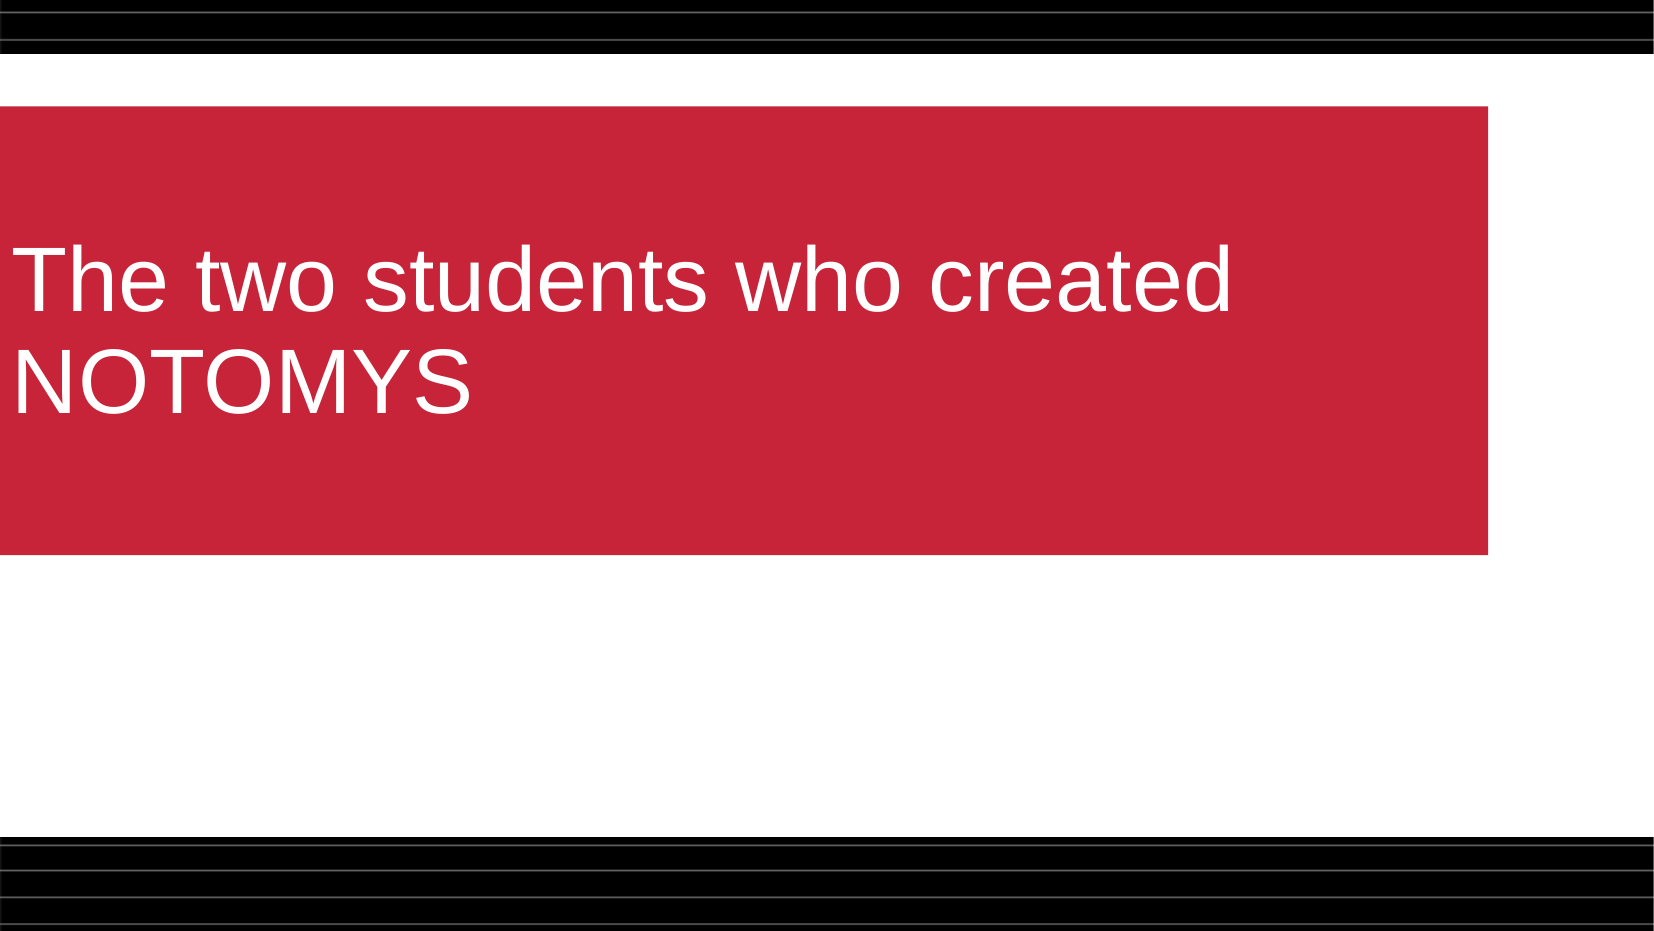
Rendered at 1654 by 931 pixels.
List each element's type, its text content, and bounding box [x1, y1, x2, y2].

picture [0, 837, 1654, 931]
picture [0, 0, 1654, 54]
title The two students who created NOTOMYS [0, 106, 1489, 556]
